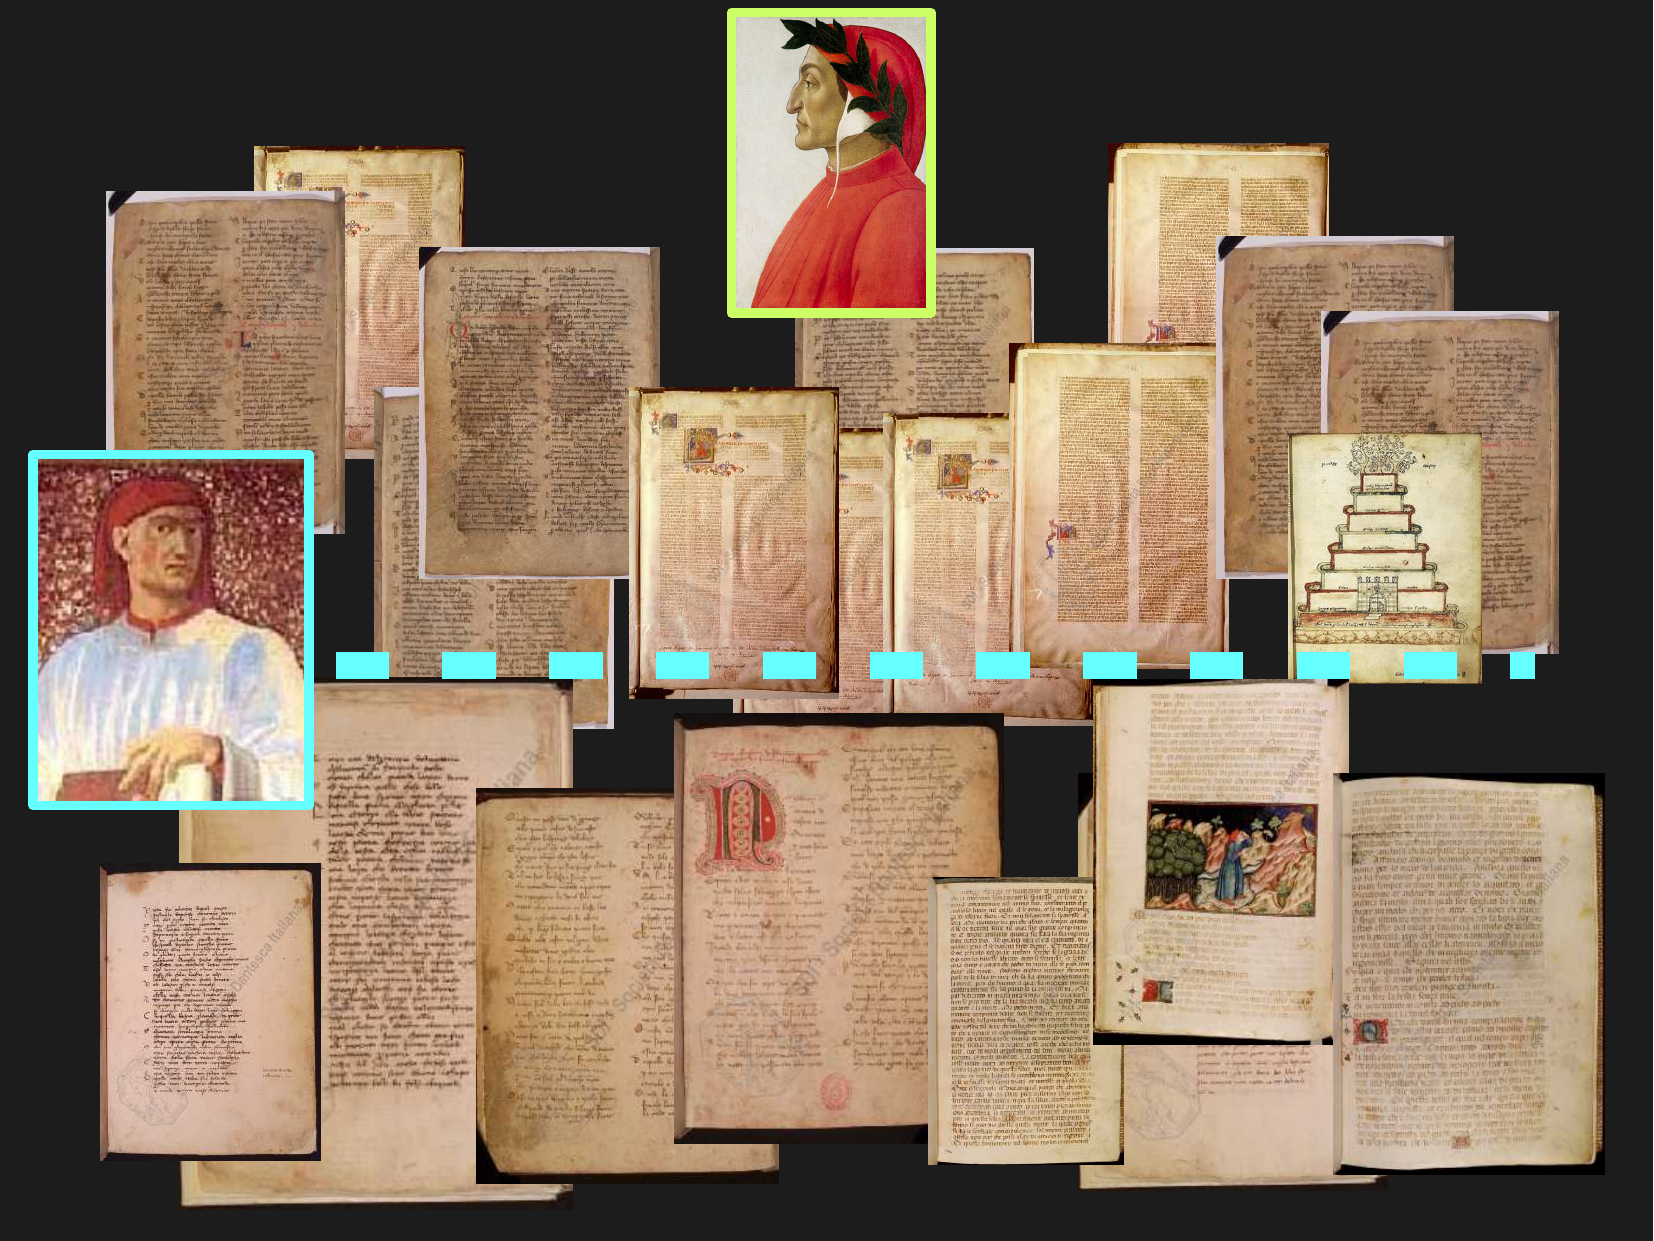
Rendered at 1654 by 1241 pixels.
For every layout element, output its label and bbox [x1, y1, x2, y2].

picture [736, 17, 927, 309]
picture [100, 143, 1605, 1210]
picture [37, 458, 305, 801]
